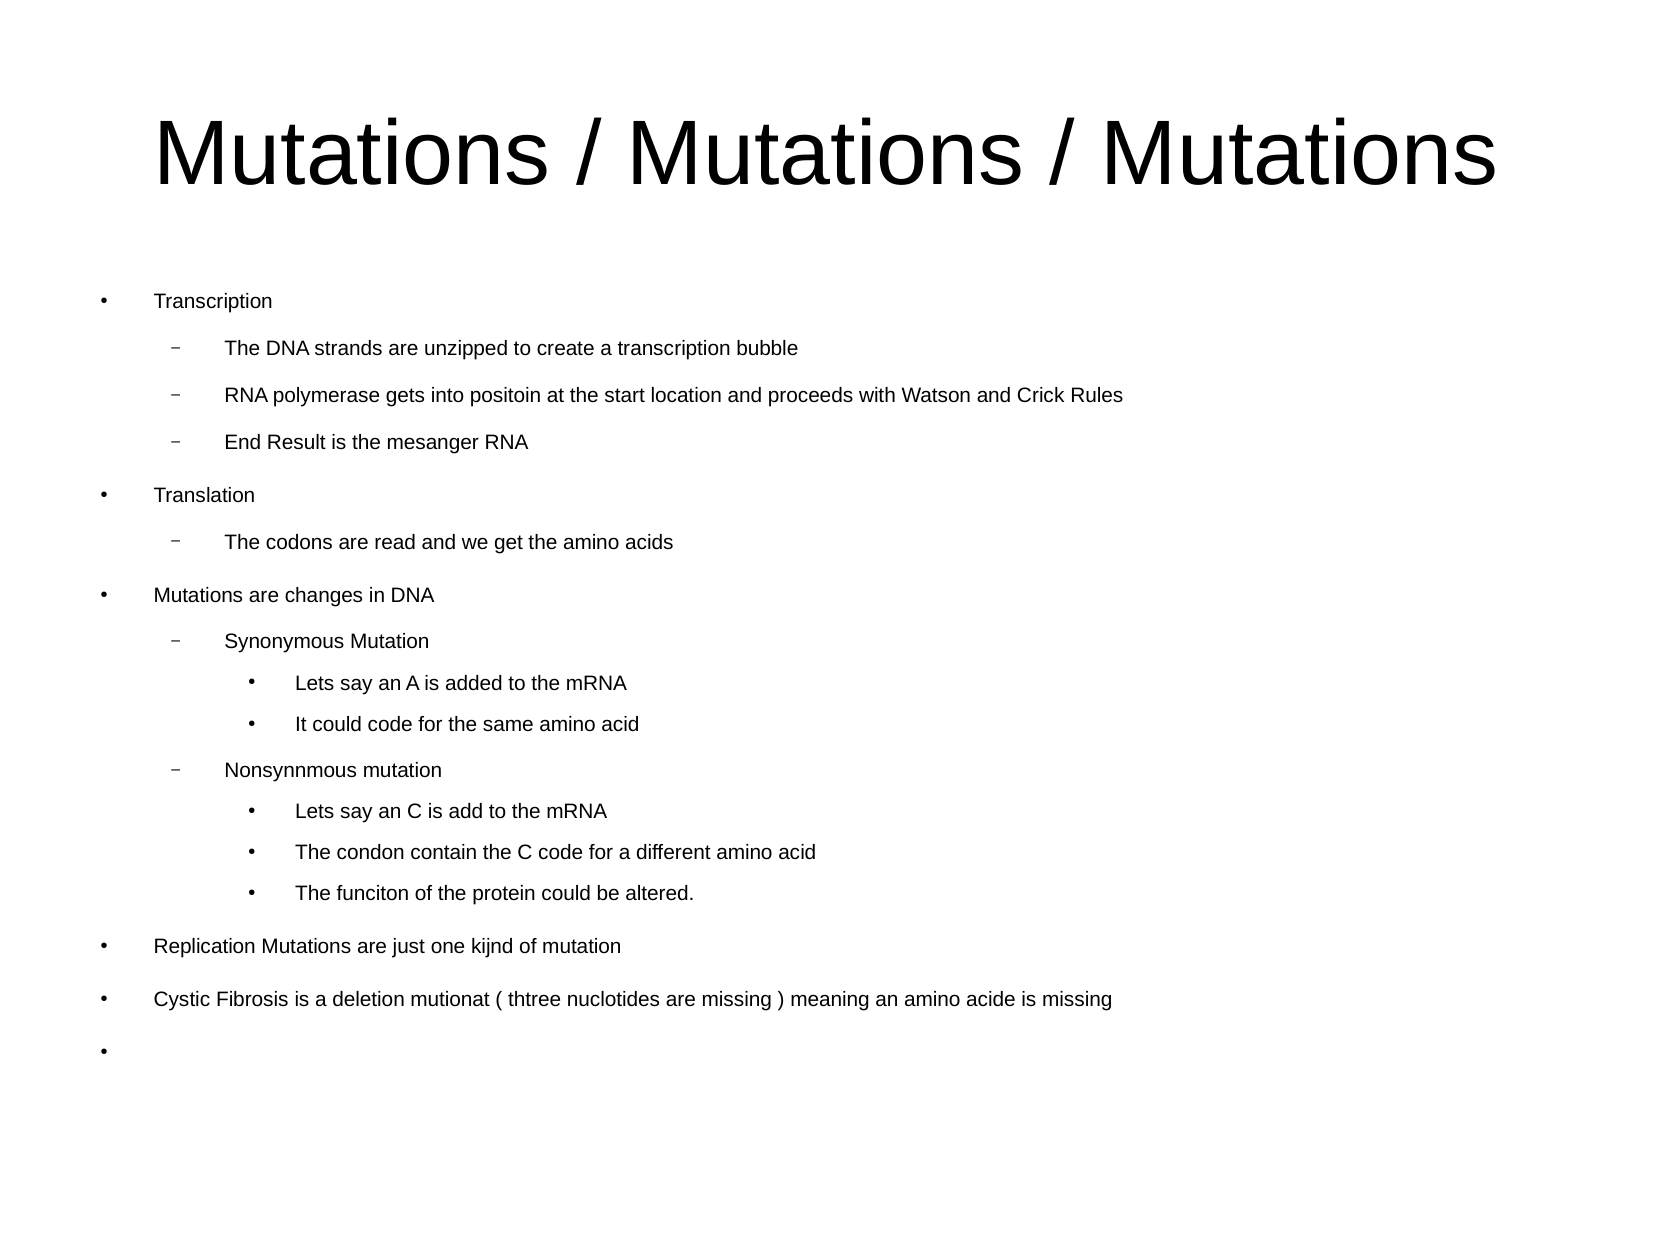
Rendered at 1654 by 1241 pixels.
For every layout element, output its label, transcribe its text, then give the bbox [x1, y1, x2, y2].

list Transcription The DNA strands are unzipped to create a transcription bubble RNA polymerase gets into positoin at the start location and proceeds with Watson and Crick Rules End Result is the mesanger RNA Translation The codons are read and we get the amino acids Mutations are changes in DNA Synonymous Mutation Lets say an A is added to the mRNA It could code for the same amino acid Nonsynnmous mutation Lets say an C is add to the mRNA The condon contain the C code for a different amino acid The funciton of the protein could be altered. Replication Mutations are just one kijnd of mutation Cystic Fibrosis is a deletion mutionat ( thtree nuclotides are missing ) meaning an amino acide is missing [82, 290, 1571, 1229]
title Mutations / Mutations / Mutations [82, 49, 1571, 257]
